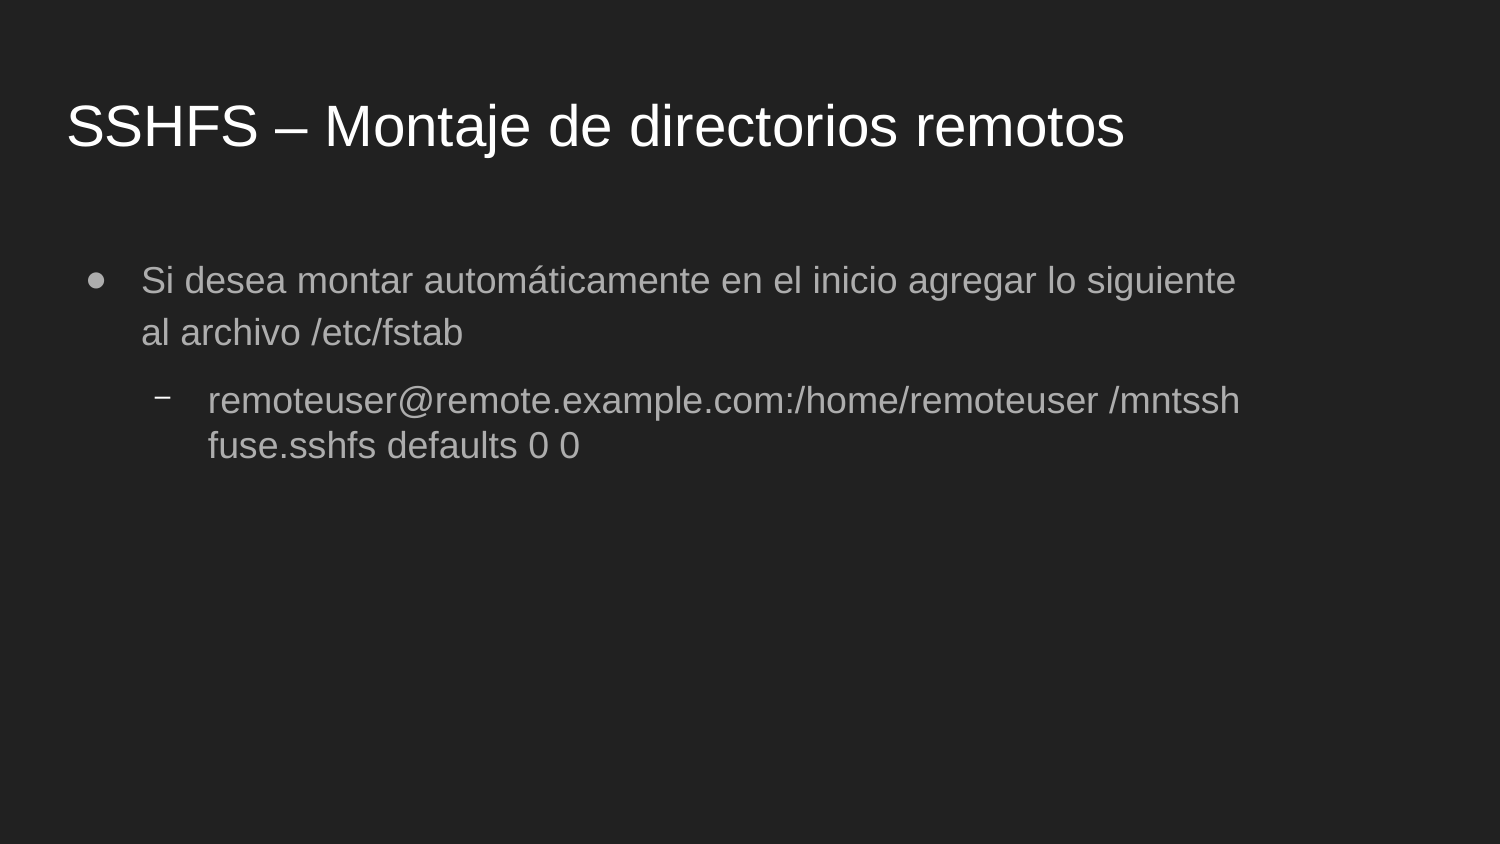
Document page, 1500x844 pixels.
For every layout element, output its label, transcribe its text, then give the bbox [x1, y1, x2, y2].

title SSHFS – Montaje de directorios remotos [51, 72, 1449, 167]
list Si desea montar automáticamente en el inicio agregar lo siguiente al archivo /etc/fstab remoteuser@remote.example.com:/home/remoteuser /mntssh fuse.sshfs defaults 0 0 [51, 189, 1261, 750]
